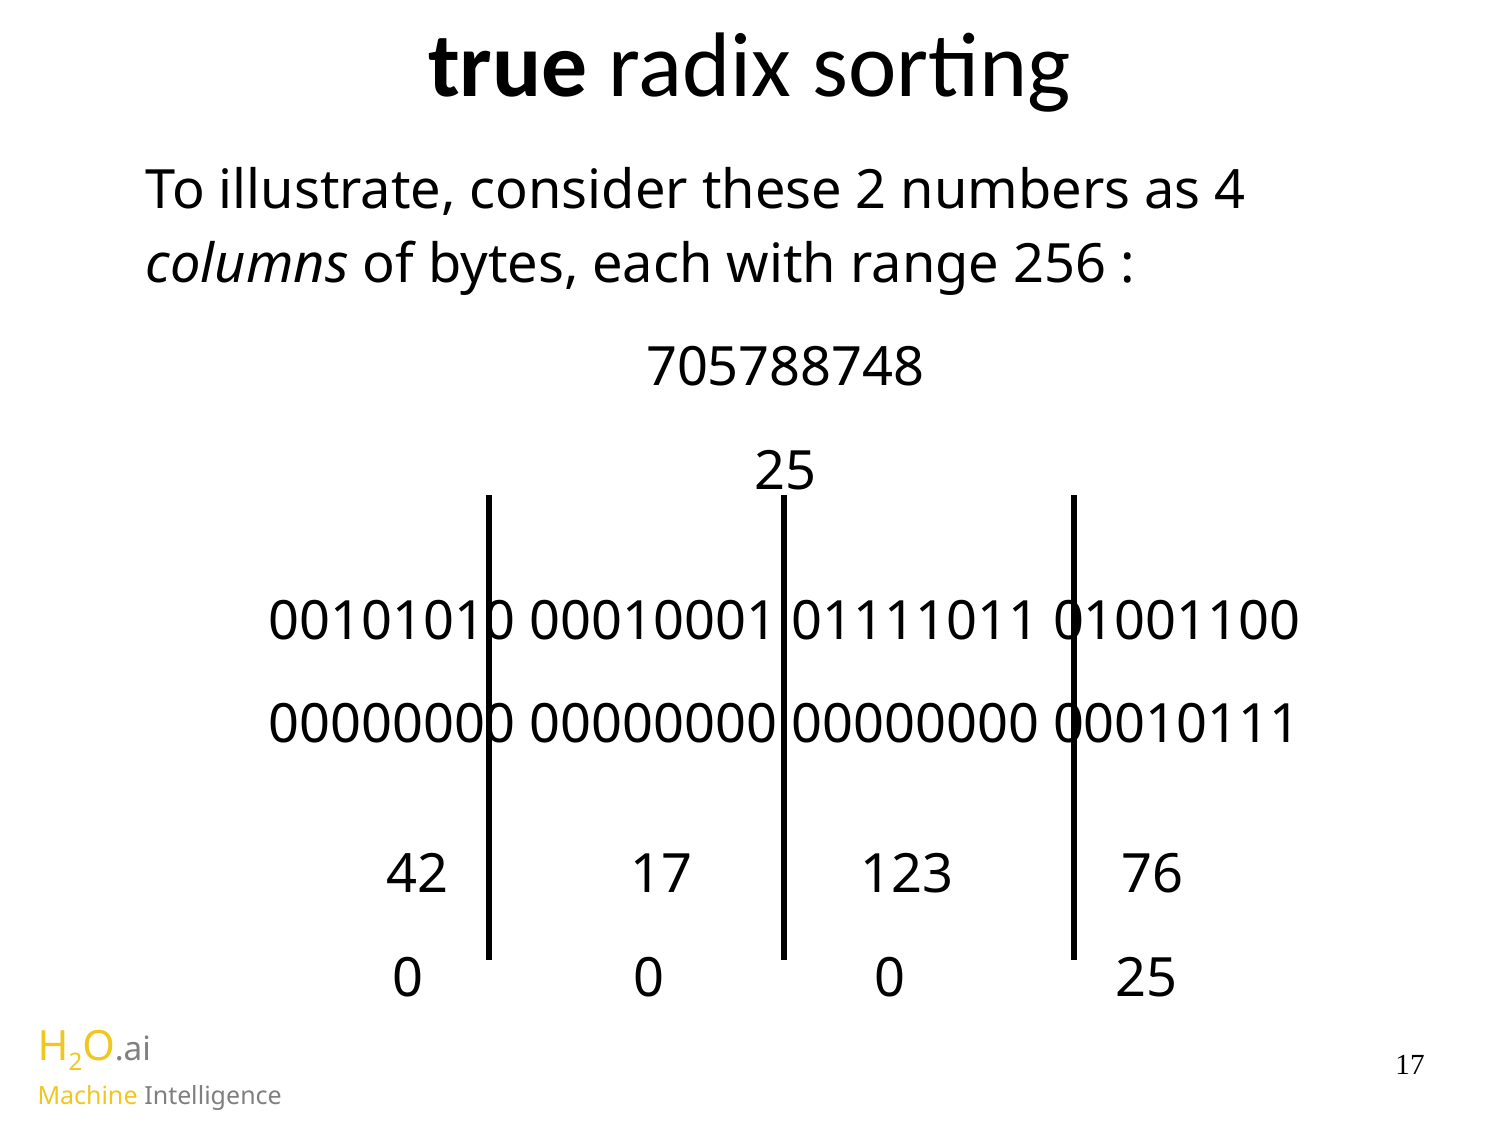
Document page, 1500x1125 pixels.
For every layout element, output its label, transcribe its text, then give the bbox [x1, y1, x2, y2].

list To illustrate, consider these 2 numbers as 4 columns of bytes, each with range 256 : 705788748 25 00101010 00010001 01111011 01001100 00000000 00000000 00000000 00010111 42 17 123 76 0 0 0 25 [75, 150, 1425, 1013]
title true radix sorting [75, 0, 1425, 150]
